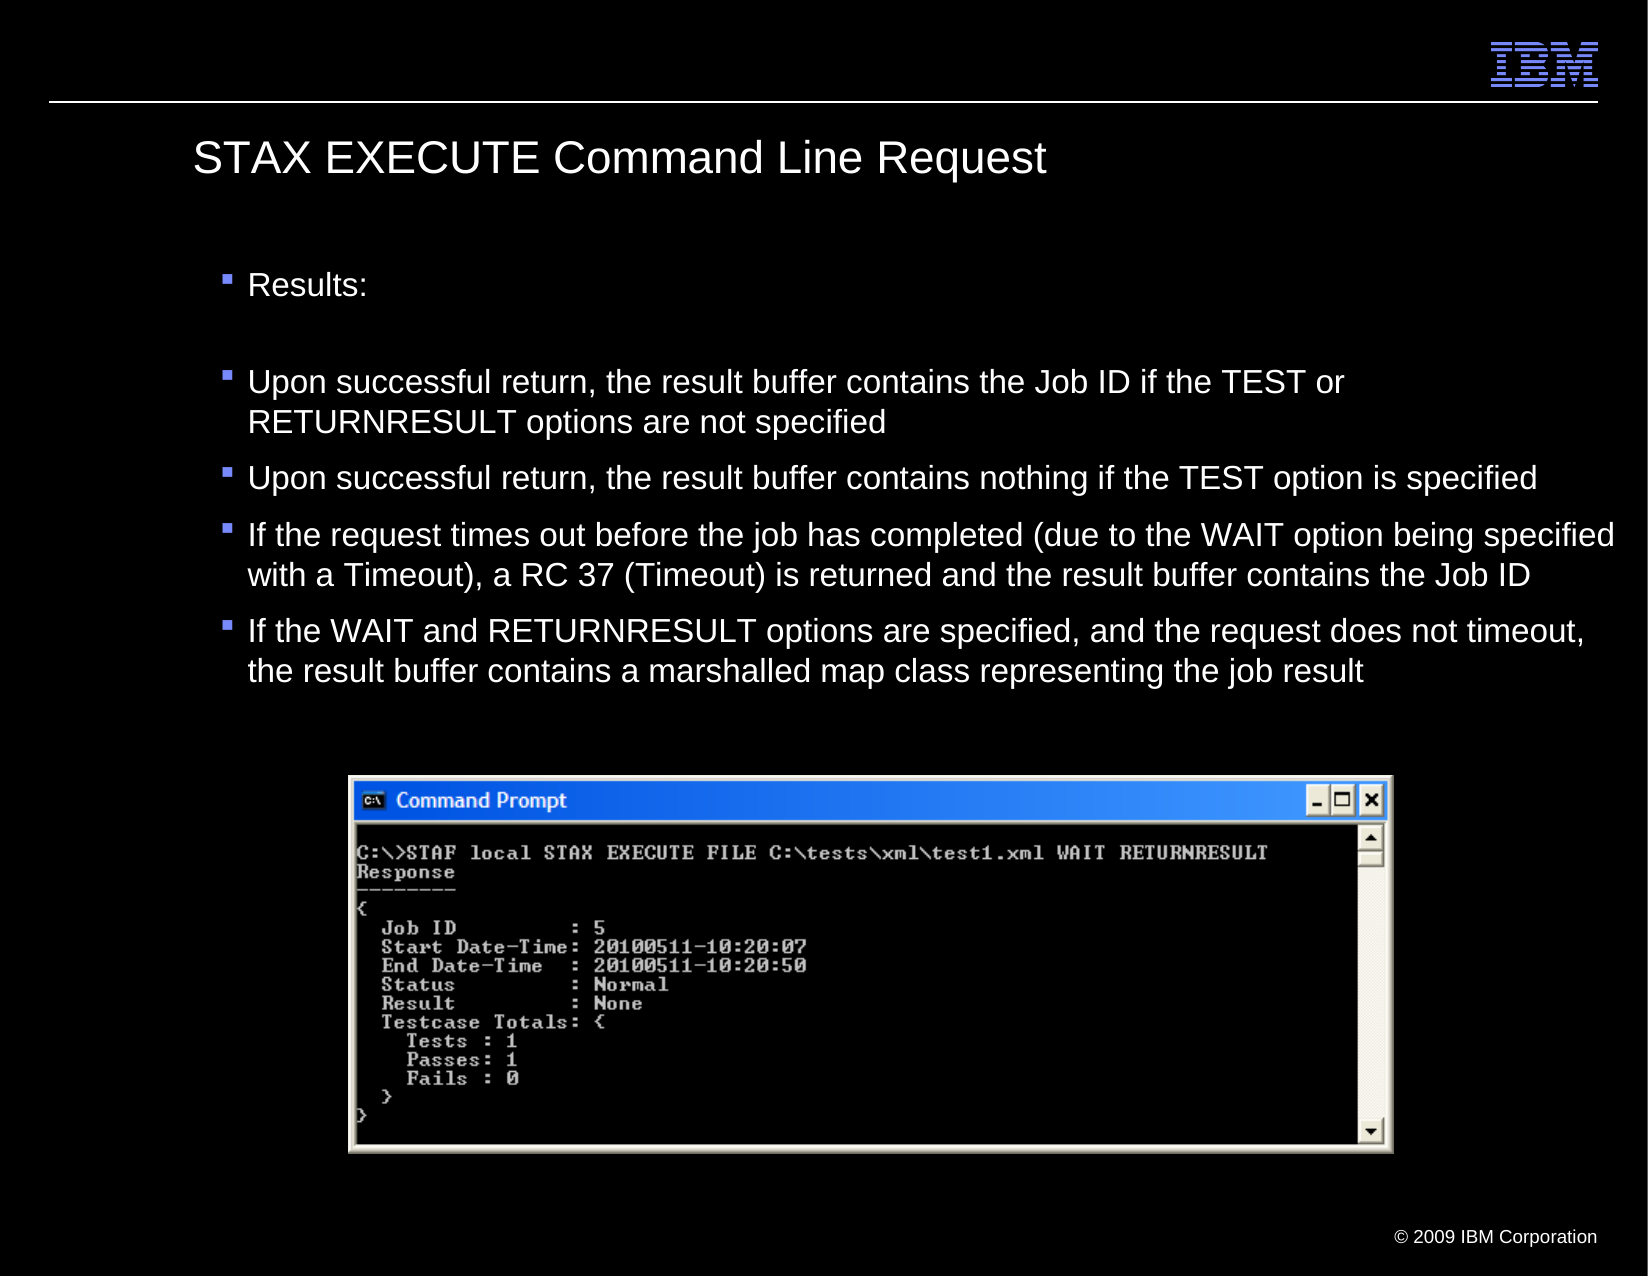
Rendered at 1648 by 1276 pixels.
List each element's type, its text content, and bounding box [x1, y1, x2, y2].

title STAX EXECUTE Command Line Request [175, 125, 1648, 219]
picture [1491, 42, 1598, 87]
picture [348, 775, 1394, 1154]
text_box Results: Upon successful return, the result buffer contains the Job ID if the TEST or RETURNRESULT options are not specified Upon successful return, the result buffer contains nothing if the TEST option is specified If the request times out before the job has completed (due to the WAIT option being specified with a Timeout), a RC 37 (Timeout) is returned and the result buffer contains the Job ID If the WAIT and RETURNRESULT options are specified, and the request does not timeout, the result buffer contains a marshalled map class representing the job result [219, 219, 1624, 690]
